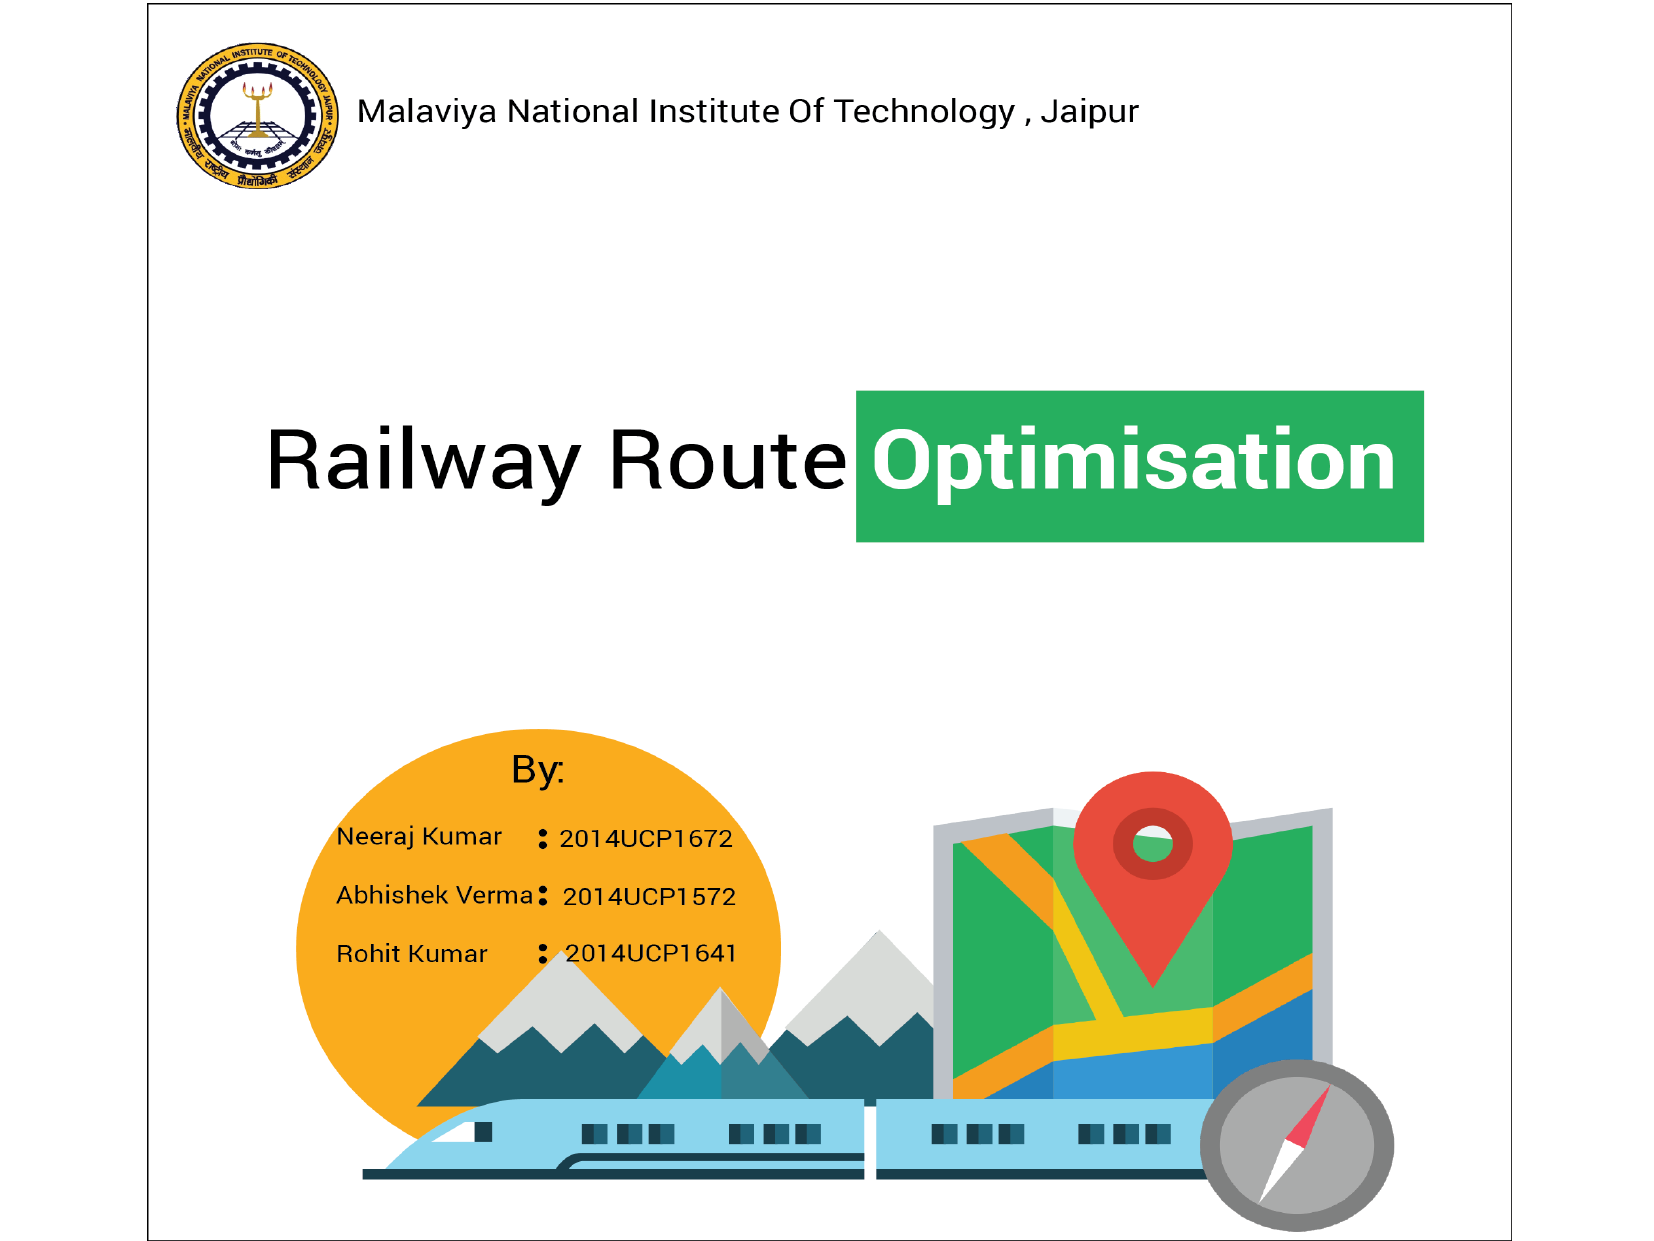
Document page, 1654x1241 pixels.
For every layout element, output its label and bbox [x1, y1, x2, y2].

picture [147, 3, 1512, 1241]
